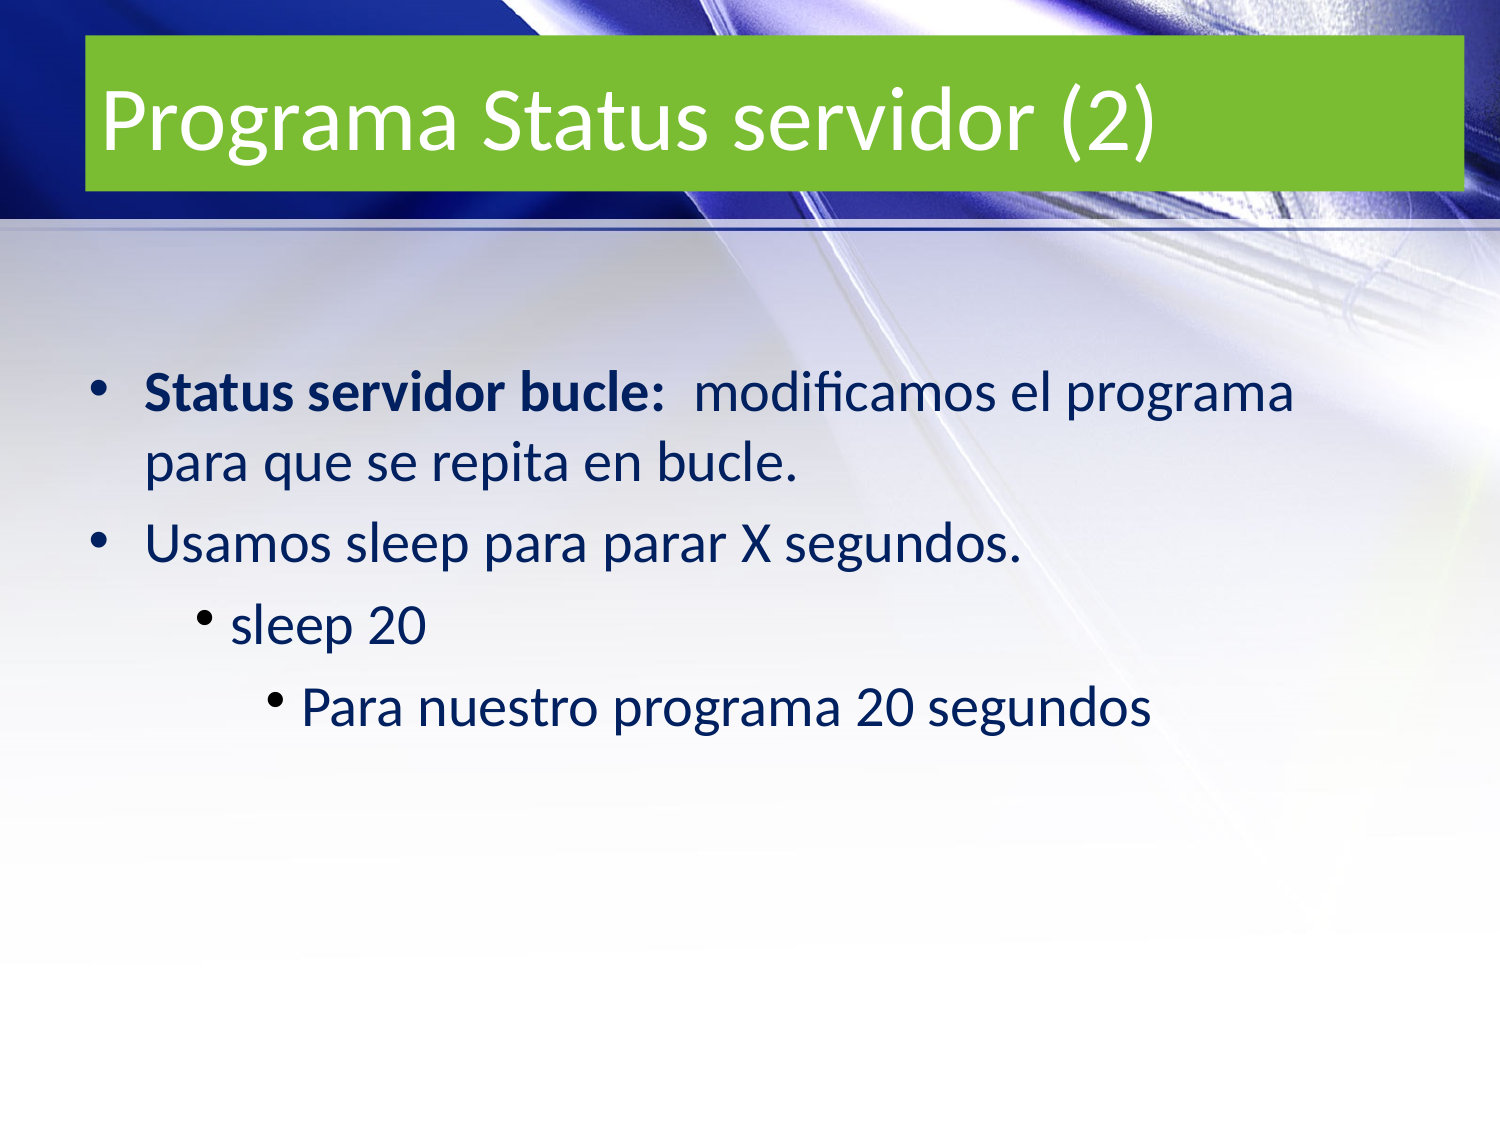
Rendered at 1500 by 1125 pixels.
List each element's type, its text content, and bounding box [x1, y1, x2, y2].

text_box Status servidor bucle: modificamos el programa para que se repita en bucle. Usamos sleep para parar X segundos. sleep 20 Para nuestro programa 20 segundos [73, 345, 1424, 989]
picture [0, 0, 1500, 1125]
text_box Programa Status servidor (2) [85, 35, 1465, 192]
